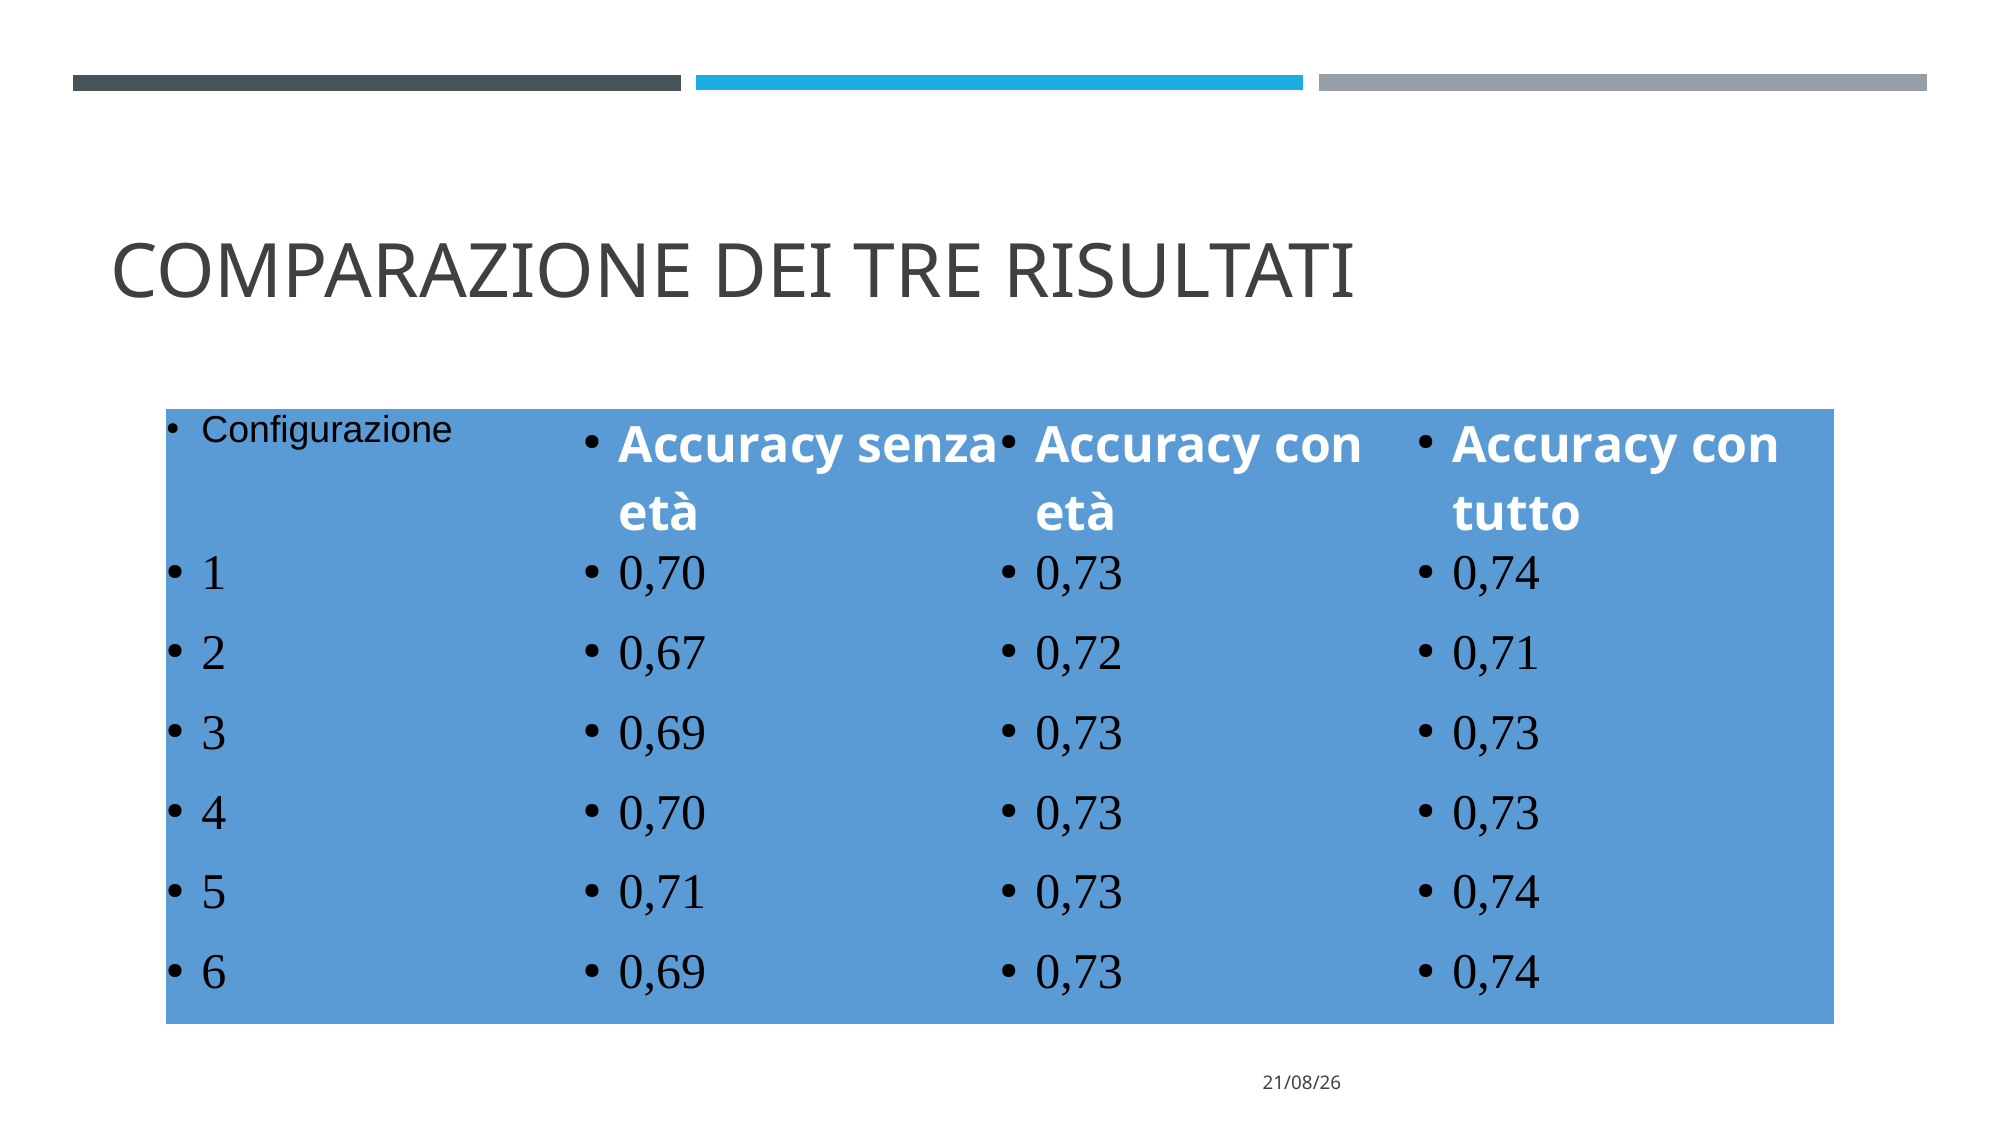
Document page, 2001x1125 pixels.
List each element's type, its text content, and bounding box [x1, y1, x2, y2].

table_cell 0,74 [1417, 944, 1834, 1024]
table_cell 0,70 [583, 545, 1000, 625]
table_cell 0,69 [583, 705, 1000, 785]
table_cell 0,74 [1417, 545, 1834, 625]
table_cell 1 [166, 545, 583, 625]
table_cell 2 [166, 625, 583, 705]
table_cell 0,73 [1417, 705, 1834, 785]
table_header Configurazione [166, 409, 583, 545]
table_cell 0,69 [583, 944, 1000, 1024]
table_cell 5 [166, 864, 583, 944]
table_cell 0,73 [1000, 785, 1417, 864]
table_cell 0,73 [1000, 864, 1417, 944]
text_box 19/02/2020 [1247, 1053, 1715, 1114]
table_header Accuracy senza età [583, 409, 1000, 545]
table_cell 0,73 [1000, 545, 1417, 625]
table_cell 0,71 [583, 864, 1000, 944]
table_header Accuracy con tutto [1417, 409, 1834, 545]
table_header Accuracy con età [1000, 409, 1417, 545]
table_cell 0,73 [1000, 944, 1417, 1024]
table_cell 4 [166, 785, 583, 864]
table_cell 0,74 [1417, 864, 1834, 944]
table_cell 6 [166, 944, 583, 1024]
table_cell 0,73 [1417, 785, 1834, 864]
title Comparazione dei tre risultati [95, 203, 1905, 320]
table_cell 3 [166, 705, 583, 785]
table_cell 0,72 [1000, 625, 1417, 705]
table_cell 0,67 [583, 625, 1000, 705]
table_cell 0,71 [1417, 625, 1834, 705]
table_cell 0,73 [1000, 705, 1417, 785]
table_cell 0,70 [583, 785, 1000, 864]
